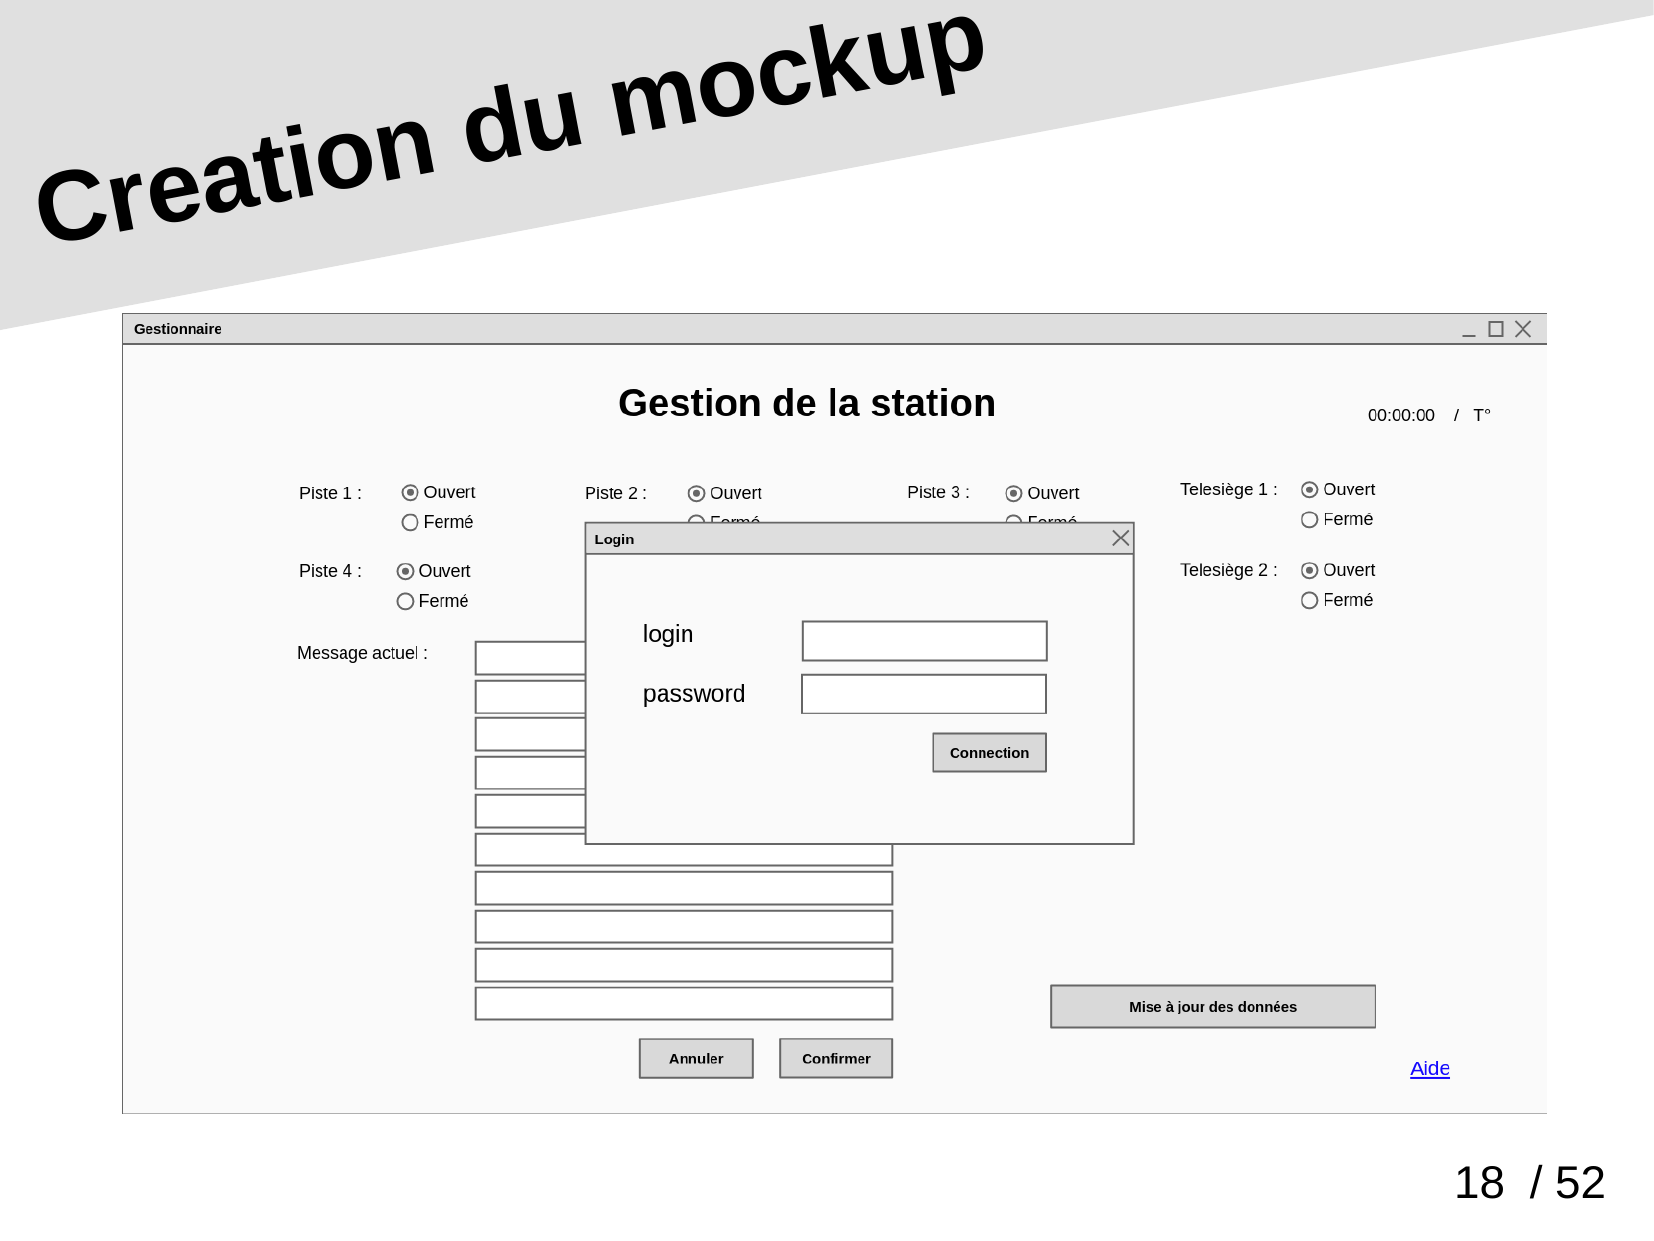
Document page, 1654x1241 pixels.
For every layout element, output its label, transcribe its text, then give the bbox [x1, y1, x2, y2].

picture [122, 313, 1547, 1114]
title Creation du mockup [16, 0, 1518, 315]
